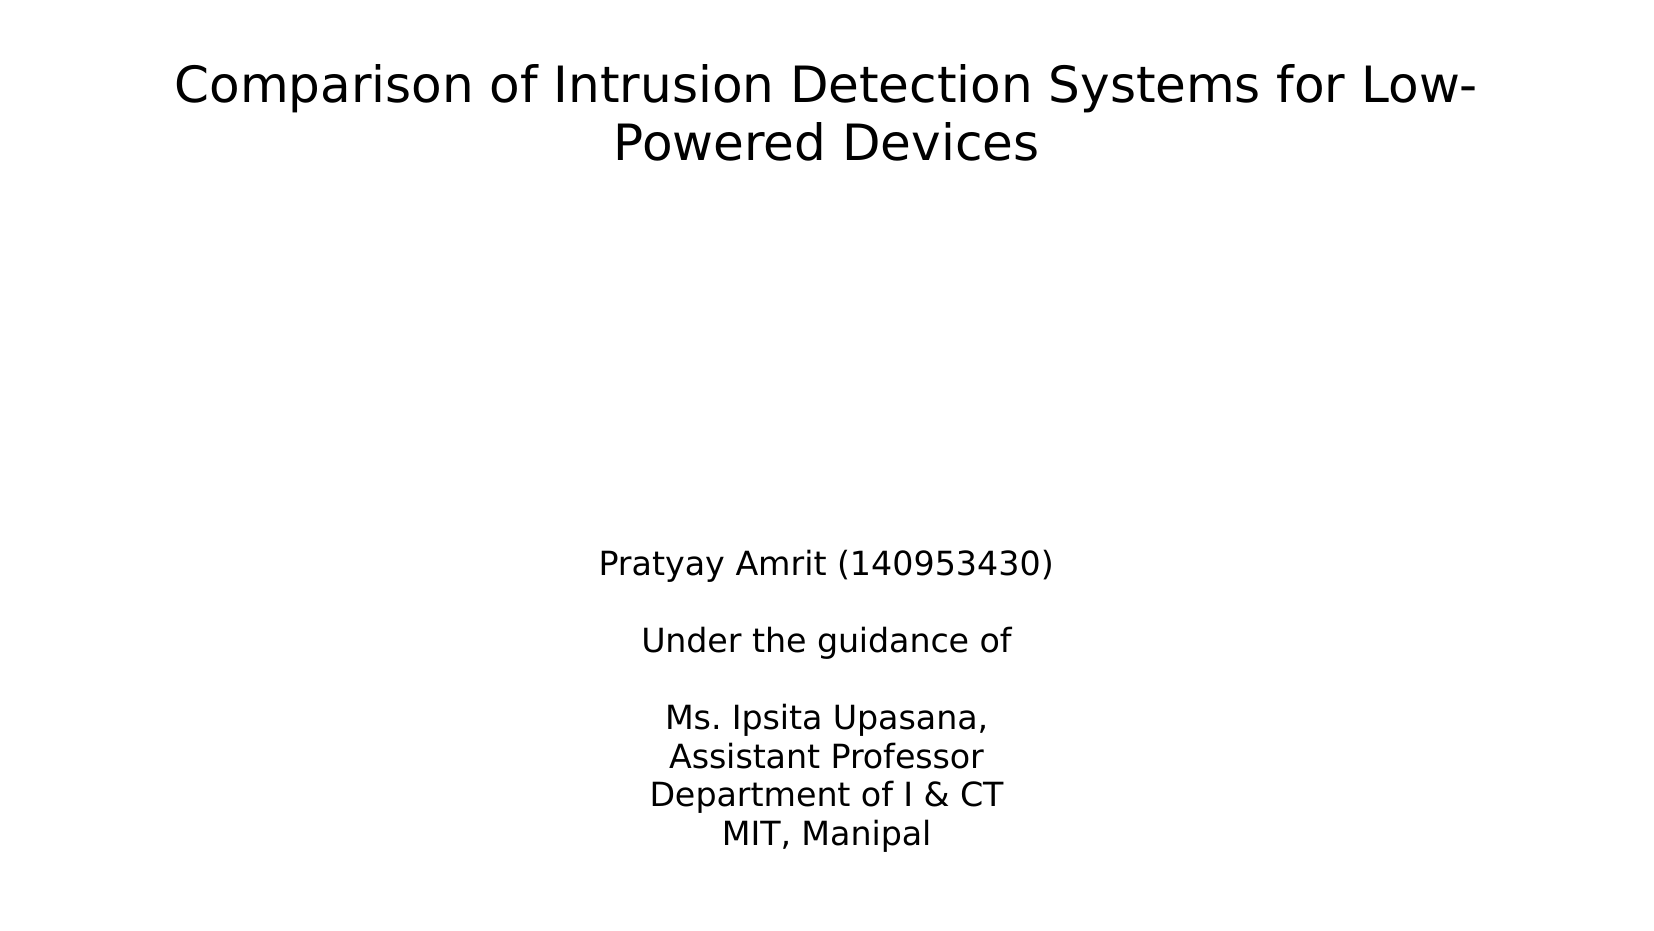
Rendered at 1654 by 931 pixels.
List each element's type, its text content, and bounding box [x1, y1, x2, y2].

subtitle Pratyay Amrit (140953430) Under the guidance of Ms. Ipsita Upasana, Assistant Professor Department of I & CT MIT, Manipal [82, 121, 1571, 854]
title Comparison of Intrusion Detection Systems for Low-Powered Devices [82, 36, 1571, 121]
